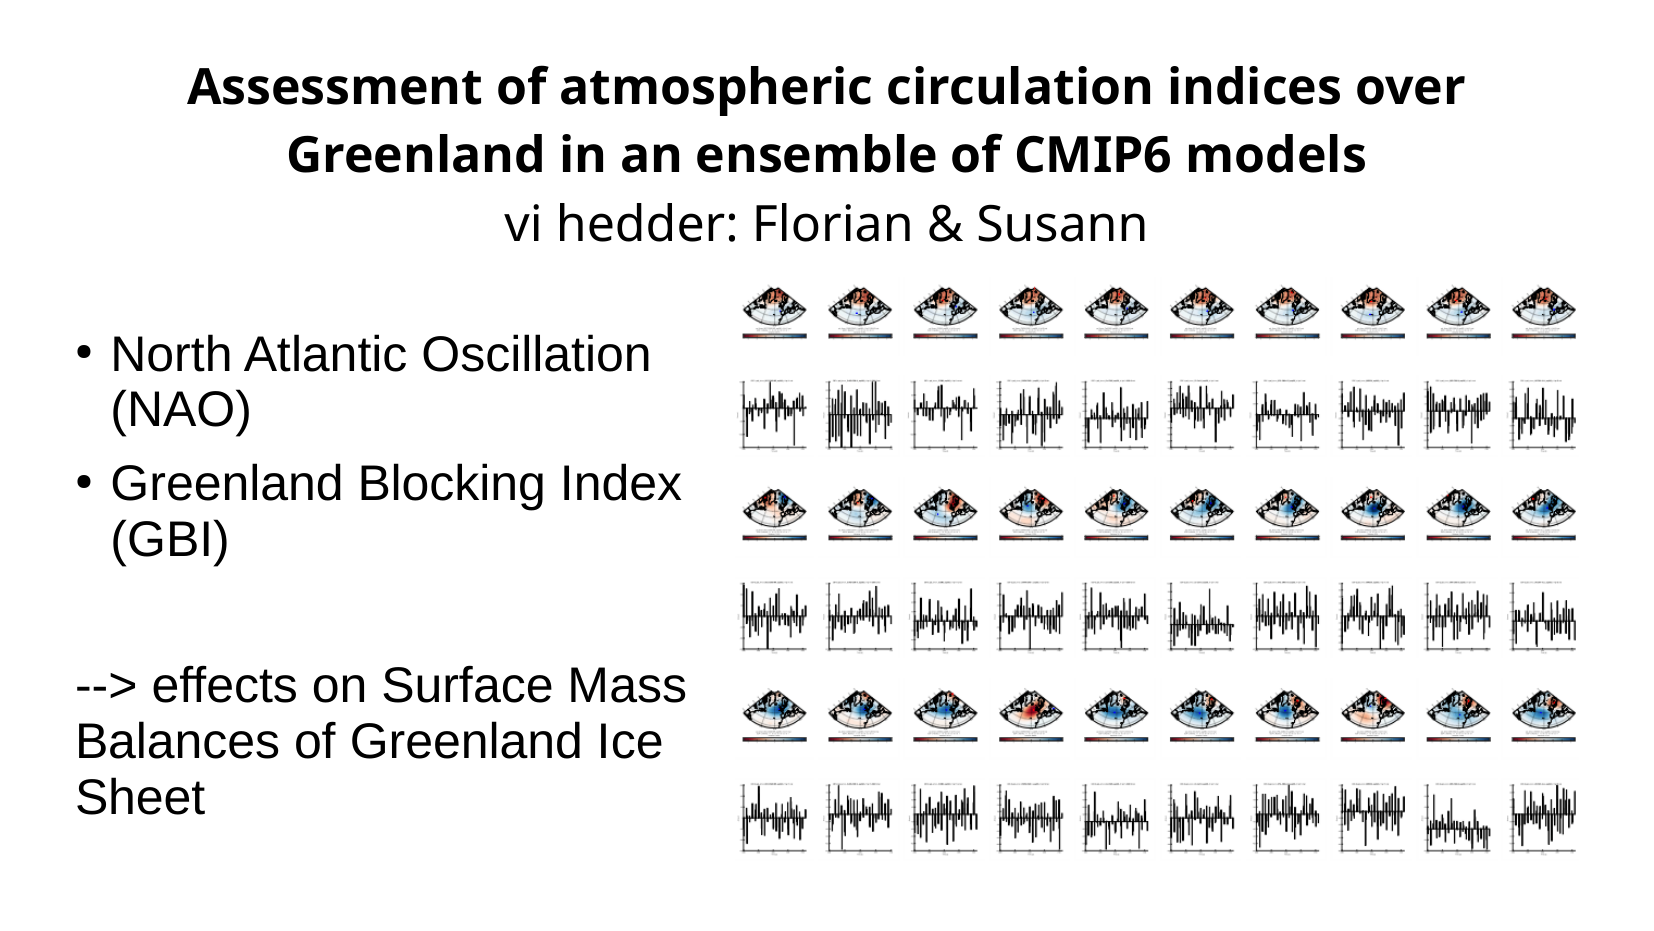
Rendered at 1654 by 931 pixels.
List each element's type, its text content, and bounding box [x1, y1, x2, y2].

subtitle North Atlantic Oscillation (NAO) Greenland Blocking Index (GBI) --> effects on Surface Mass Balances of Greenland Ice Sheet [75, 325, 706, 826]
picture [735, 277, 1579, 871]
title Assessment of atmospheric circulation indices over Greenland in an ensemble of CMIP6 models vi hedder: Florian & Susann [82, 37, 1571, 271]
